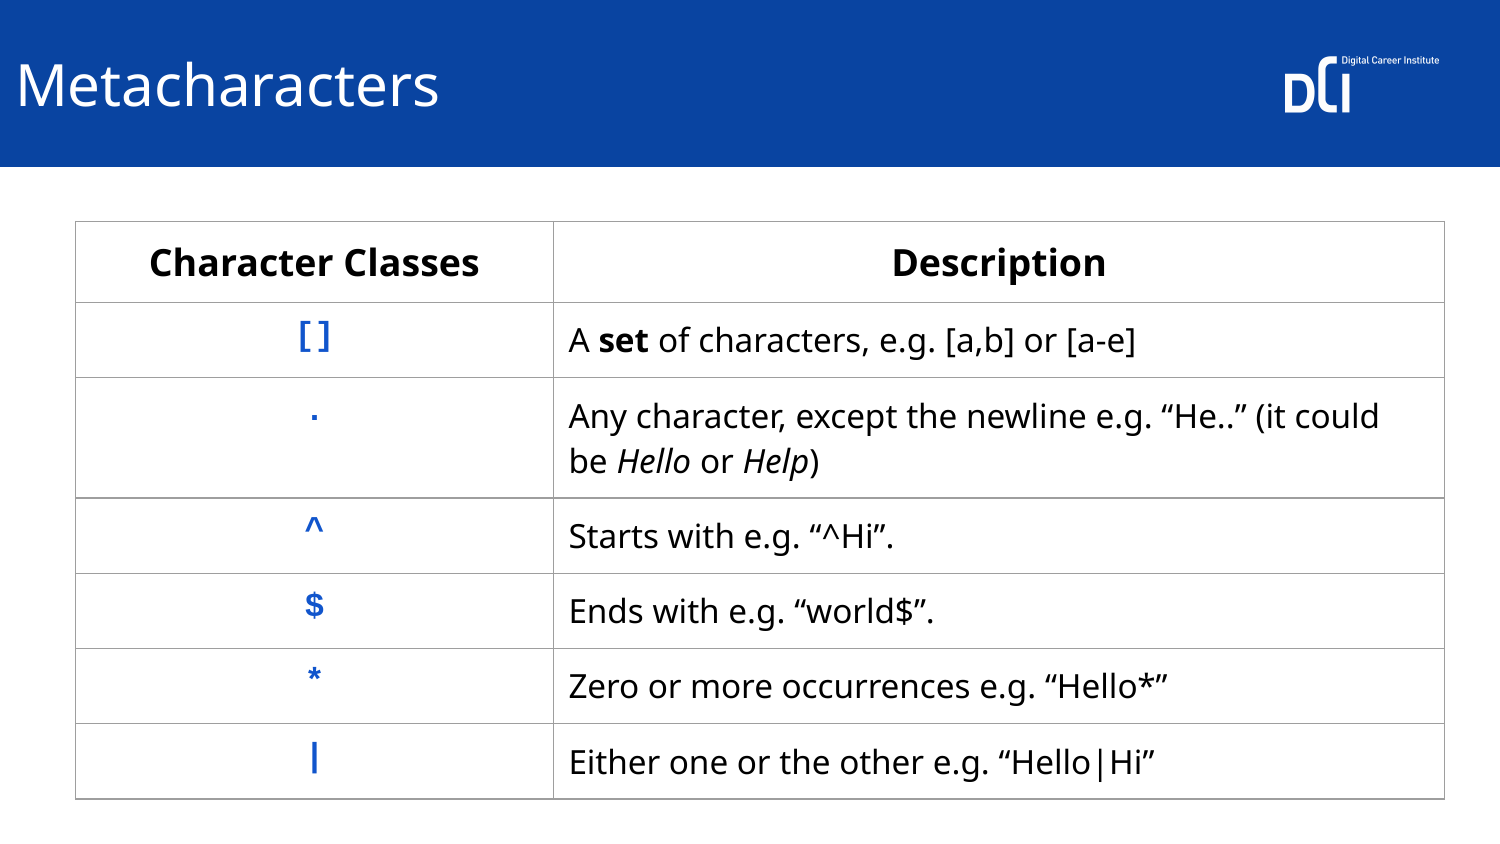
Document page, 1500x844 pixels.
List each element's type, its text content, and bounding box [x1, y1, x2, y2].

table_cell . [76, 378, 553, 497]
table_header Description [554, 222, 1444, 302]
table_cell $ [76, 574, 553, 648]
table_cell Any character, except the newline e.g. “He..” (it could be Hello or Help) [554, 378, 1444, 497]
table_cell A set of characters, e.g. [a,b] or [a-e] [554, 303, 1444, 377]
table_cell Ends with e.g. “world$”. [554, 574, 1444, 648]
table_cell | [76, 724, 553, 798]
table_cell Starts with e.g. “^Hi”. [554, 499, 1444, 573]
table_cell * [76, 649, 553, 723]
table_cell Zero or more occurrences e.g. “Hello*” [554, 649, 1444, 723]
table_cell ^ [76, 499, 553, 573]
table_cell Either one or the other e.g. “Hello|Hi” [554, 724, 1444, 798]
picture [1275, 44, 1445, 123]
table_cell [] [76, 303, 553, 377]
title Metacharacters [0, 0, 1500, 167]
table_header Character Classes [76, 222, 553, 302]
